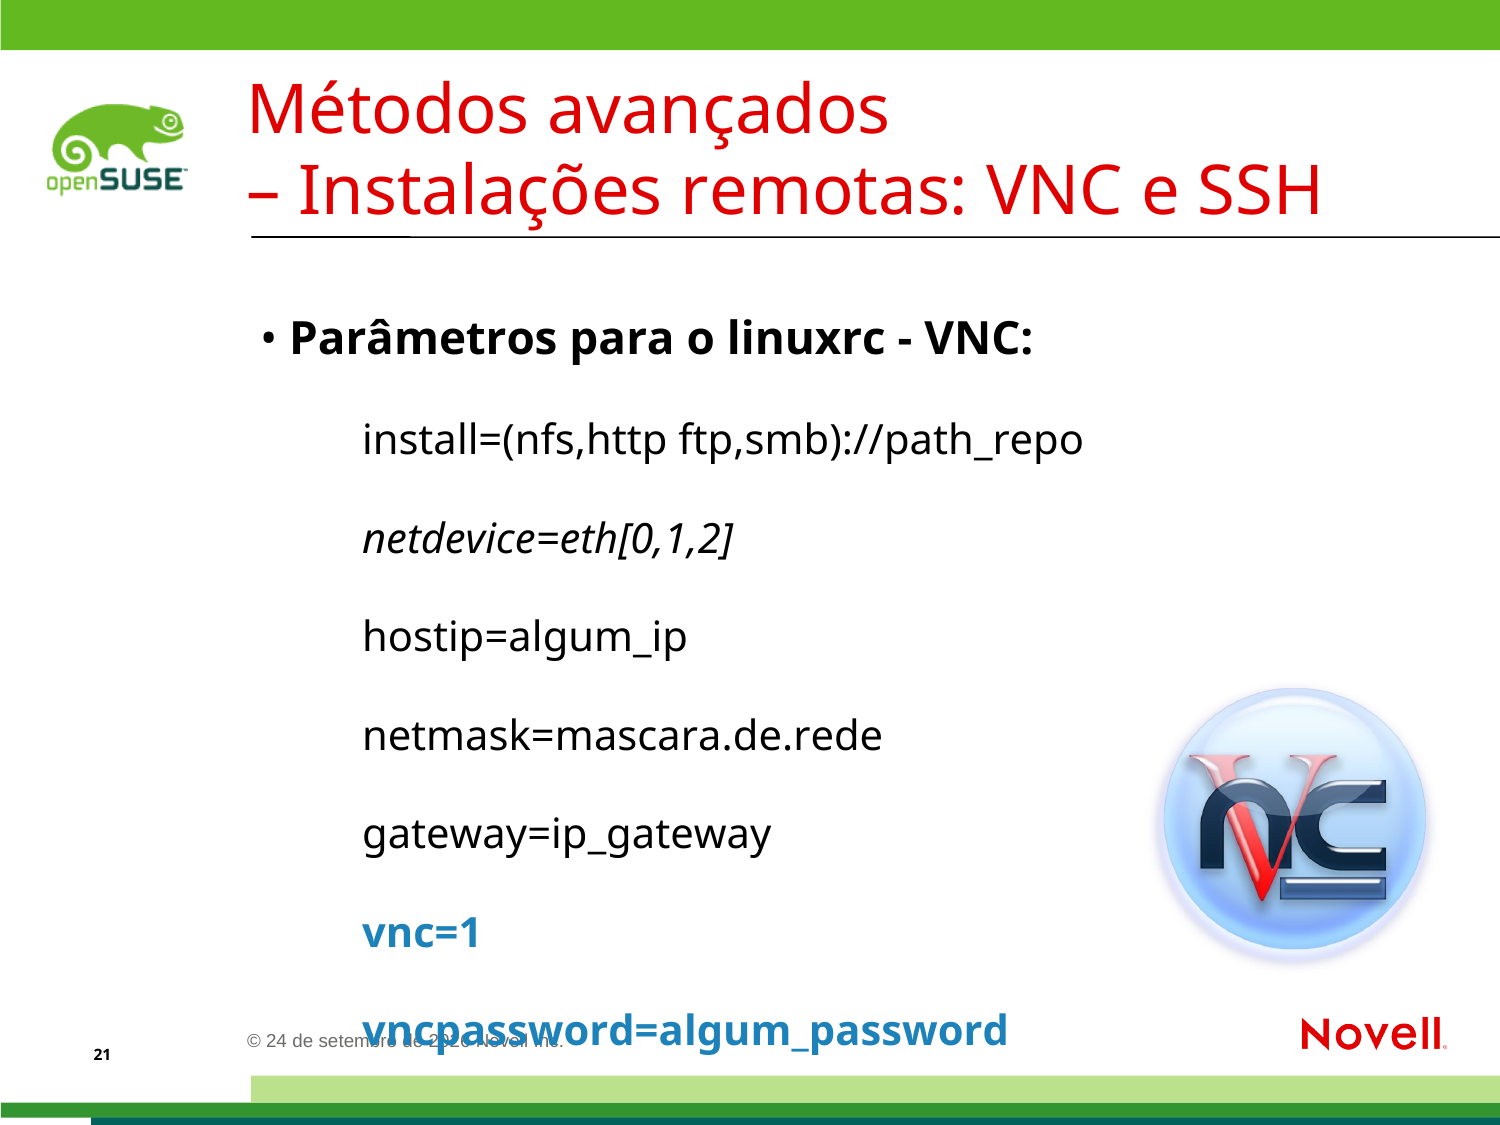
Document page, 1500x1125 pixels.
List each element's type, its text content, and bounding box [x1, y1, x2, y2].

picture [1295, 1026, 1453, 1056]
list Parâmetros para o linuxrc - VNC: install=(nfs,http ftp,smb)://path_repo netdevice=eth[0,1,2] hostip=algum_ip netmask=mascara.de.rede gateway=ip_gateway vnc=1 vncpassword=algum_password [245, 267, 1458, 1026]
picture [47, 104, 188, 197]
title Métodos avançados – Instalações remotas: VNC e SSH [246, 60, 1409, 239]
